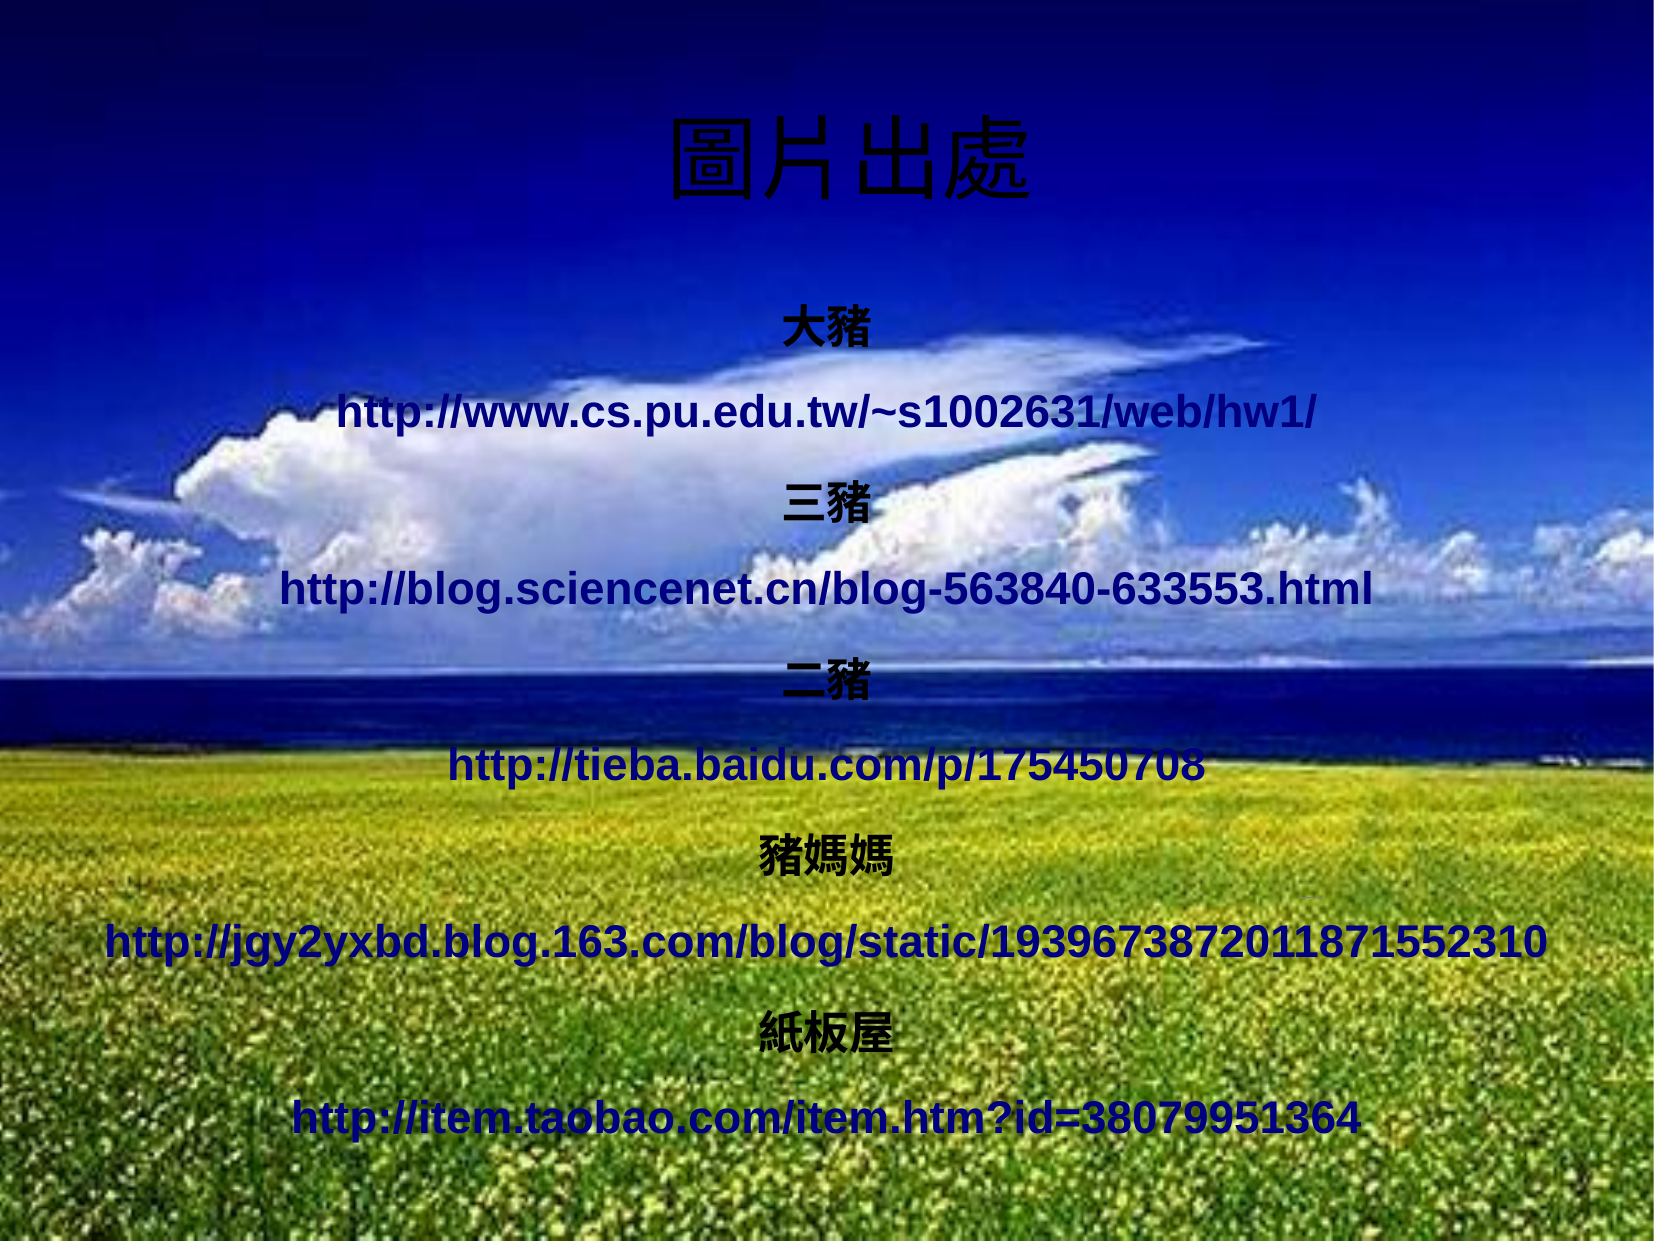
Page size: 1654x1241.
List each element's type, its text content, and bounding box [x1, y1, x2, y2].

picture [0, 0, 1654, 1241]
title 圖片出處 [82, 49, 1571, 257]
list 大豬 http://www.cs.pu.edu.tw/~s1002631/web/hw1/ 三豬 http://blog.sciencenet.cn/blog-563840-633553.html 二豬 http://tieba.baidu.com/p/175450708 豬媽媽 http://jgy2yxbd.blog.163.com/blog/static/1939673872011871552310 紙板屋 http://item.taobao.com/item.htm?id=38079951364 [82, 290, 1571, 1241]
